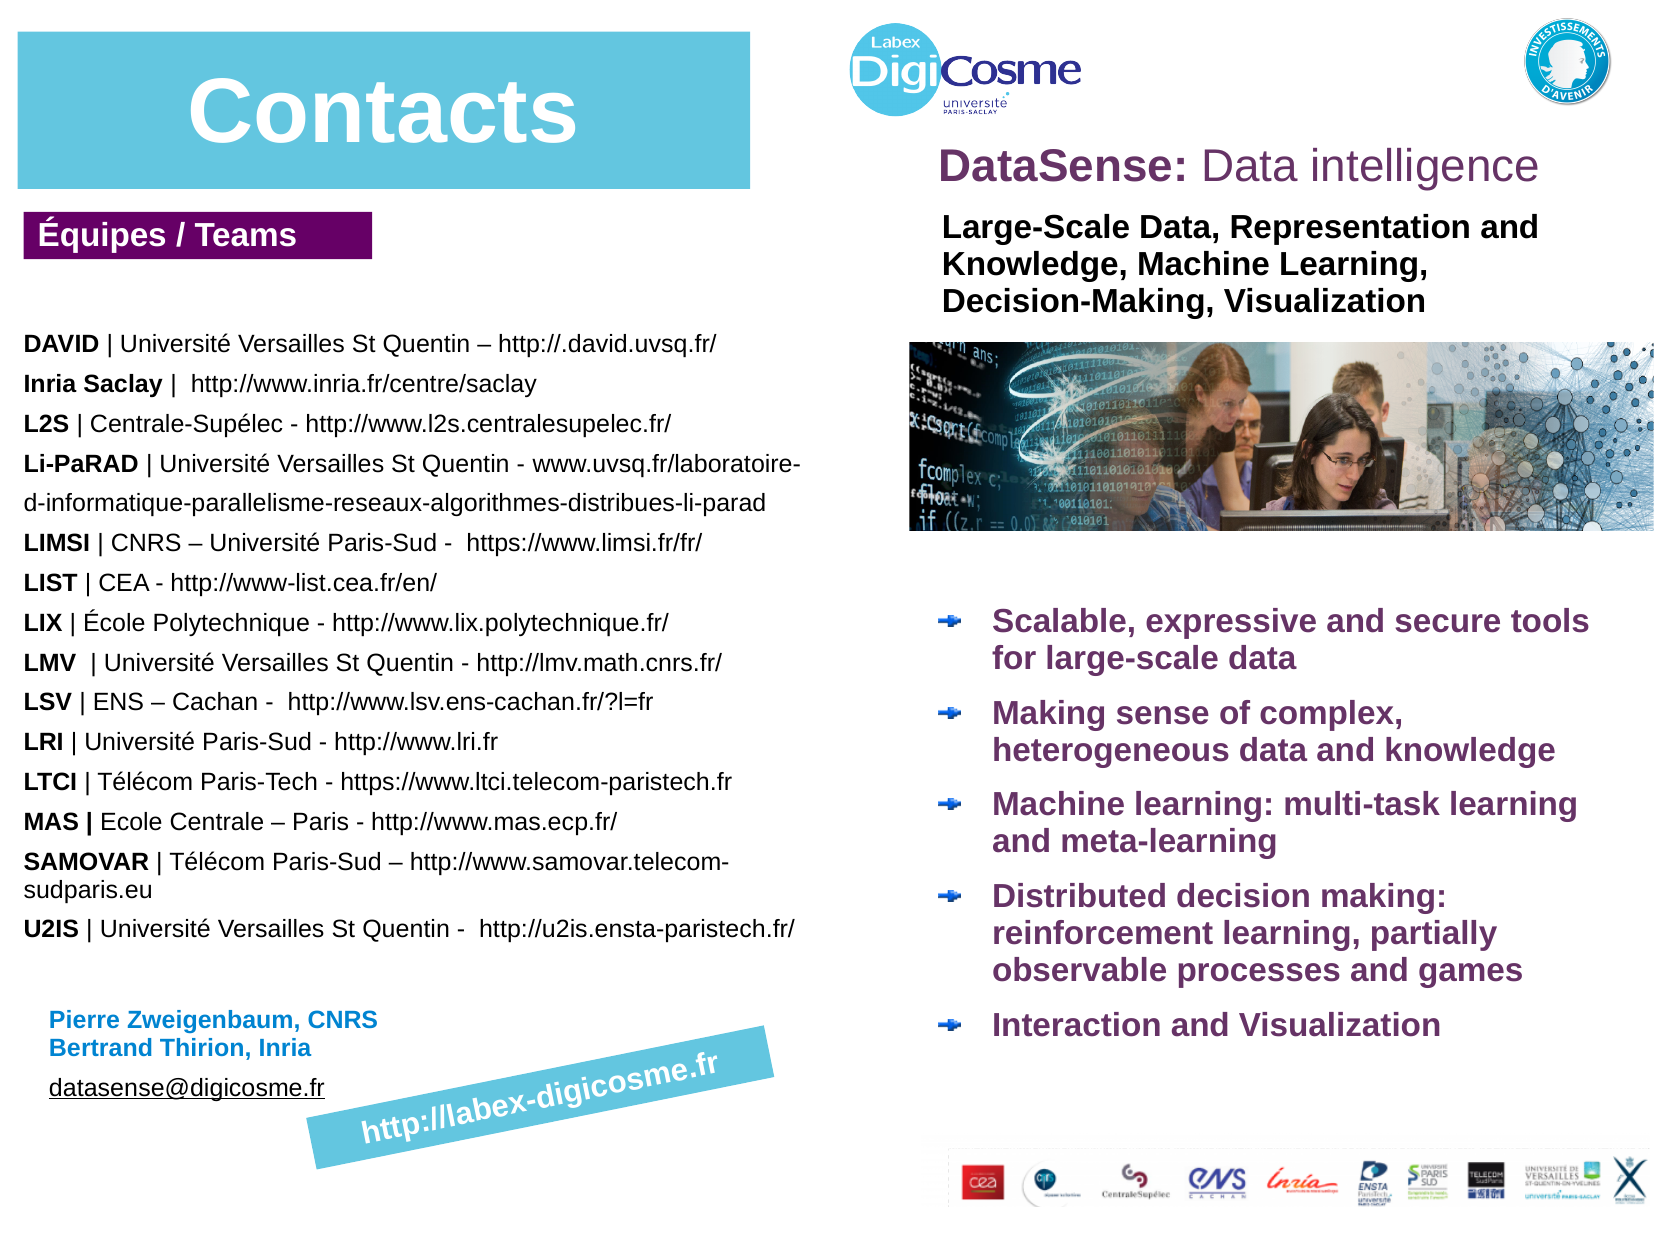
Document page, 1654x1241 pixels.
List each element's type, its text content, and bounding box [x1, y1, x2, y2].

list DAVID | Université Versailles St Quentin – http://.david.uvsq.fr/ Inria Saclay | http://www.inria.fr/centre/saclay L2S | Centrale-Supélec - http://www.l2s.centralesupelec.fr/ Li-PaRAD | Université Versailles St Quentin - www.uvsq.fr/laboratoire- d-informatique-parallelisme-reseaux-algorithmes-distribues-li-parad LIMSI | CNRS – Université Paris-Sud - https://www.limsi.fr/fr/ LIST | CEA - http://www-list.cea.fr/en/ LIX | École Polytechnique - http://www.lix.polytechnique.fr/ LMV | Université Versailles St Quentin - http://lmv.math.cnrs.fr/ LSV | ENS – Cachan - http://www.lsv.ens-cachan.fr/?l=fr LRI | Université Paris-Sud - http://www.lri.fr LTCI | Télécom Paris-Tech - https://www.ltci.telecom-paristech.fr MAS | Ecole Centrale – Paris - http://www.mas.ecp.fr/ SAMOVAR | Télécom Paris-Sud – http://www.samovar.telecom-sudparis.eu U2IS | Université Versailles St Quentin - http://u2is.ensta-paristech.fr/ [23, 212, 827, 1205]
list Scalable, expressive and secure tools for large-scale data Making sense of complex, heterogeneous data and knowledge Machine learning: multi-task learning and meta-learning Distributed decision making: reinforcement learning, partially observable processes and games Interaction and Visualization [891, 602, 1618, 1241]
title Équipes / Teams [23, 211, 373, 260]
text_box Pierre Zweigenbaum, CNRS Bertrand Thirion, Inria datasense@digicosme.fr [34, 998, 638, 1111]
title Contacts [17, 31, 751, 189]
title http://labex-digicosme.fr [306, 1025, 775, 1170]
text_box Large-Scale Data, Representation and Knowledge, Machine Learning, Decision-Making, Visualization [927, 200, 1571, 342]
picture [909, 342, 1654, 531]
picture [1523, 17, 1613, 107]
picture [844, 23, 1081, 124]
title DataSense: Data intelligence [938, 139, 1607, 192]
picture [921, 1133, 1650, 1207]
